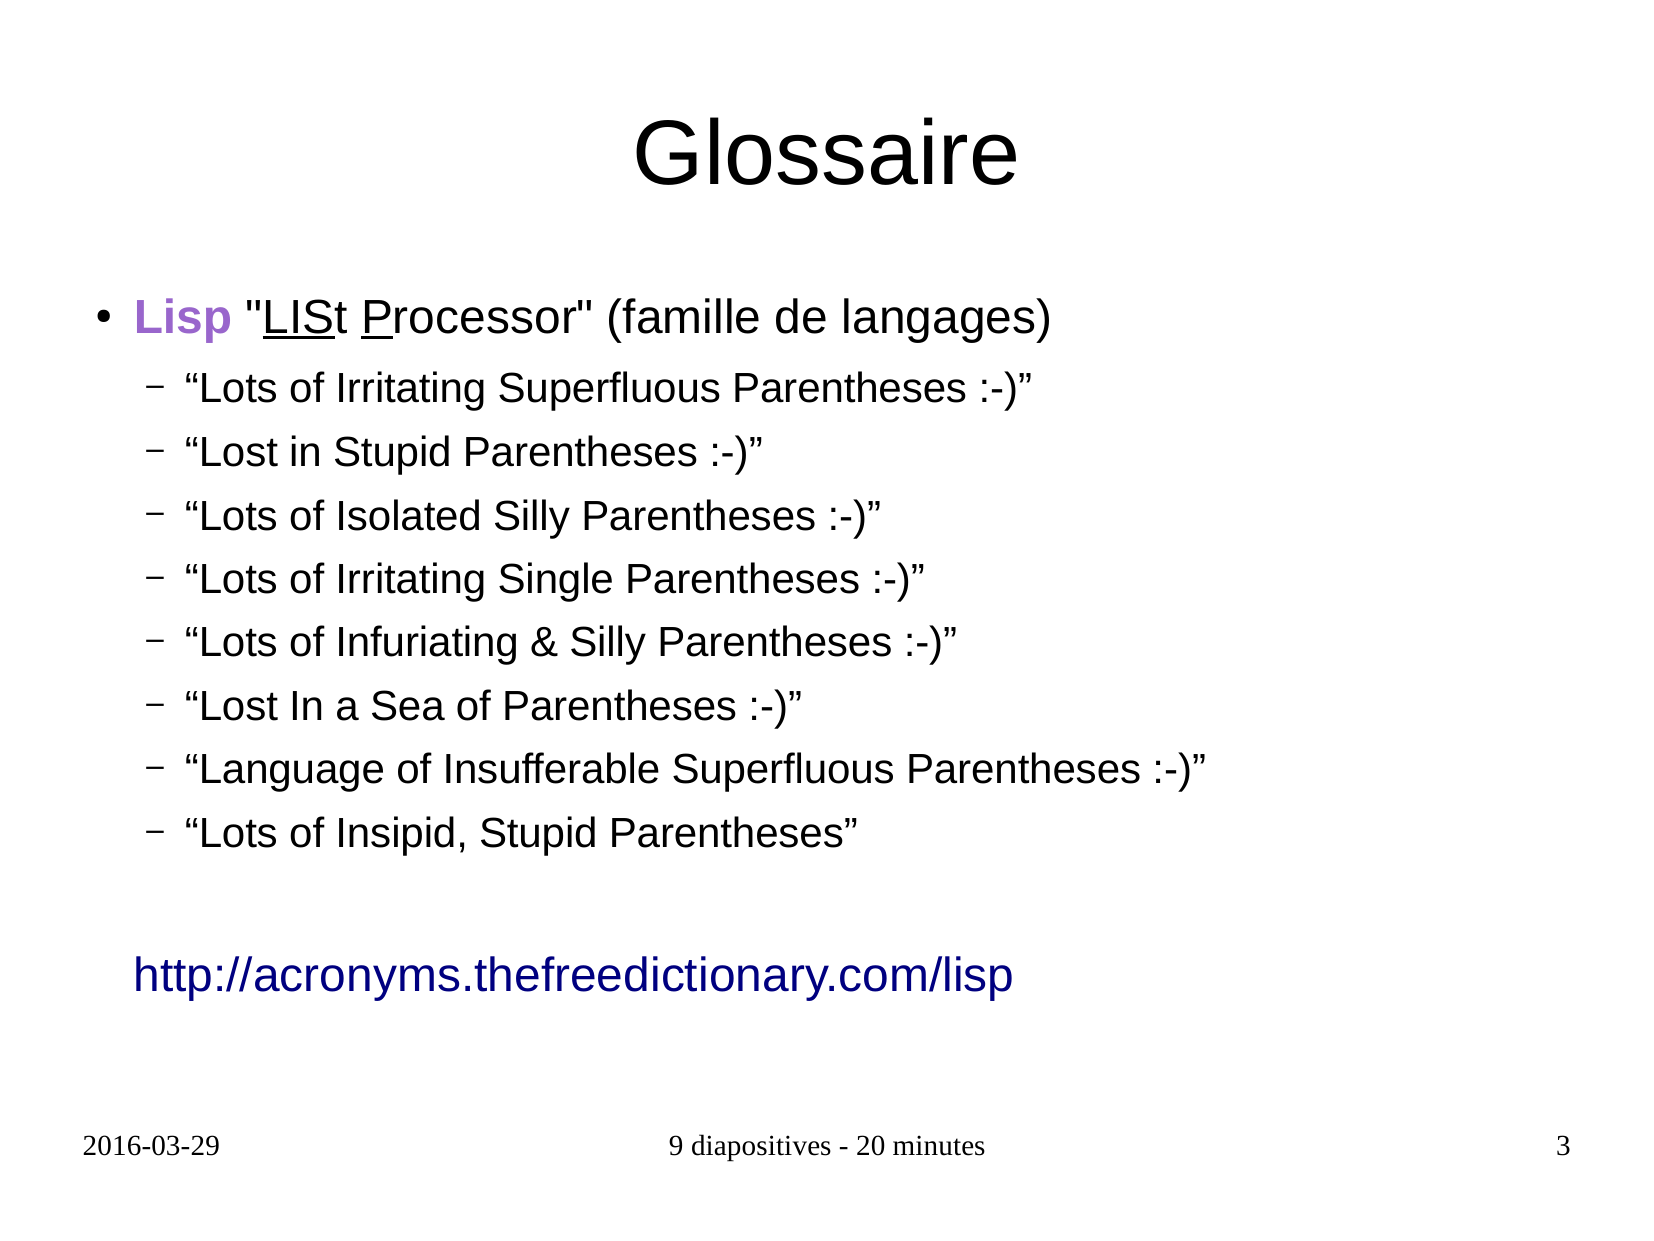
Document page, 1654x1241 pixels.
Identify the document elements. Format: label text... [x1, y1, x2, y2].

title Glossaire [82, 49, 1571, 257]
list Lisp "LISt Processor" (famille de langages) “Lots of Irritating Superfluous Parentheses :-)” “Lost in Stupid Parentheses :-)” “Lots of Isolated Silly Parentheses :-)” “Lots of Irritating Single Parentheses :-)” “Lots of Infuriating & Silly Parentheses :-)” “Lost In a Sea of Parentheses :-)” “Language of Insufferable Superfluous Parentheses :-)” “Lots of Insipid, Stupid Parentheses” http://acronyms.thefreedictionary.com/lisp [82, 290, 1571, 1010]
